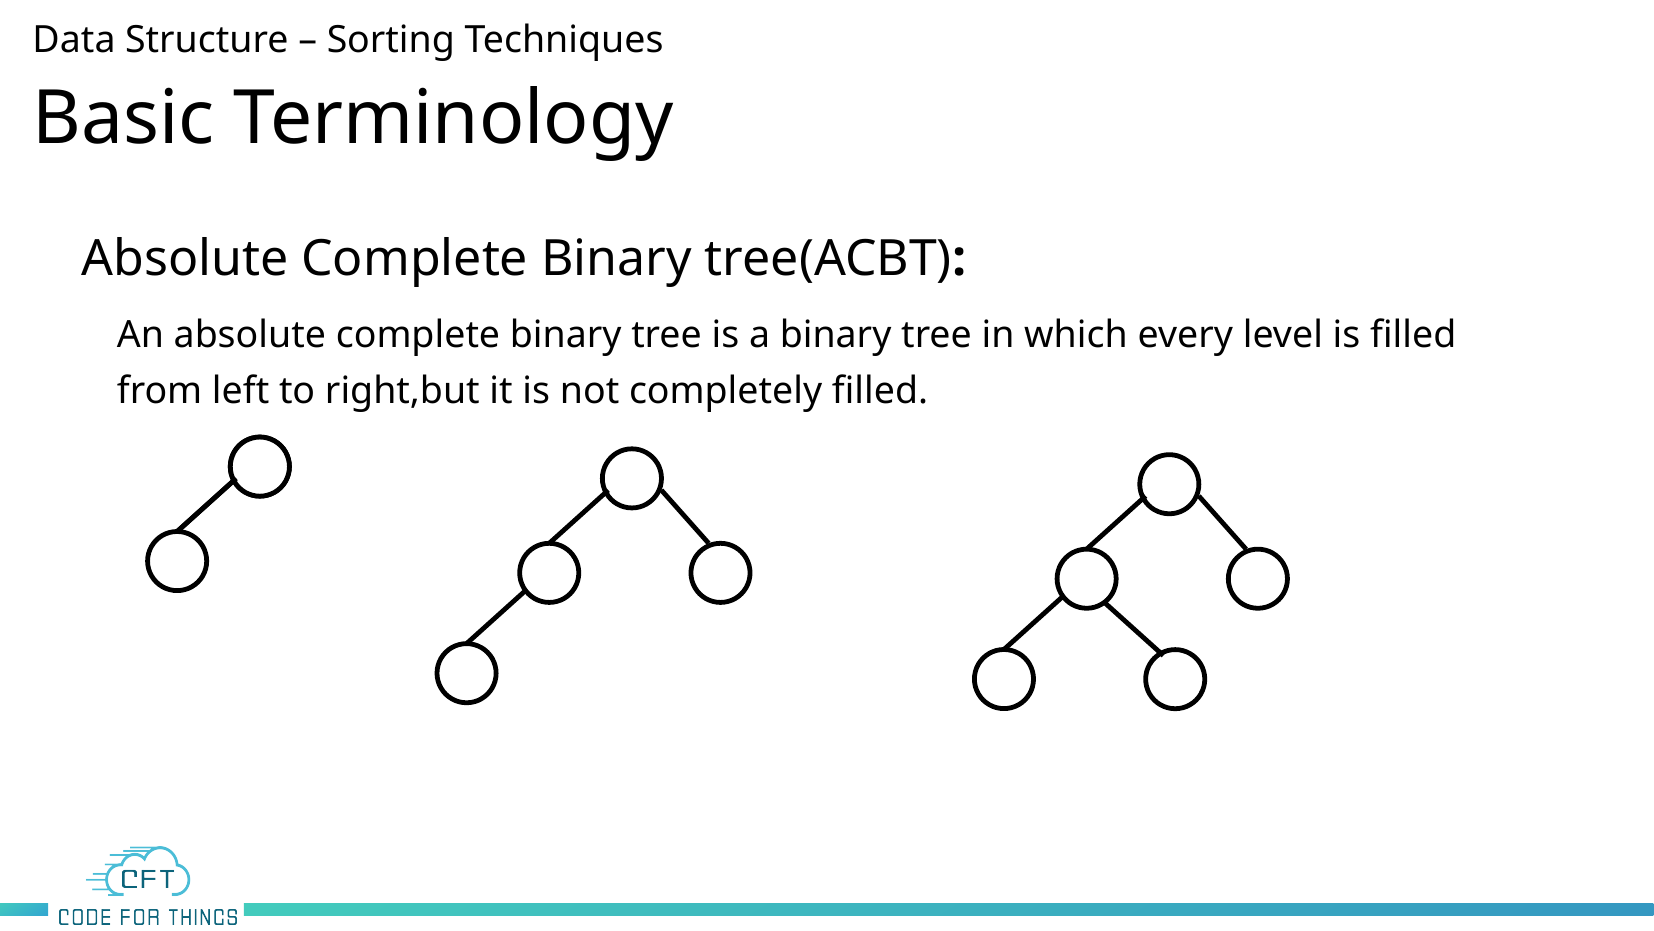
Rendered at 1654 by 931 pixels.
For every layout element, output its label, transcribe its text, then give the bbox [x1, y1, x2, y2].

picture [59, 846, 237, 925]
text_box [974, 649, 1034, 709]
title Data Structure – Sorting Techniques Basic Terminology [32, 12, 1184, 166]
text_box [602, 448, 662, 508]
text_box [1228, 549, 1288, 609]
text_box [230, 437, 290, 497]
text_box Absolute Complete Binary tree(ACBT): [47, 187, 1146, 290]
text_box [437, 643, 497, 703]
text_box [1139, 454, 1199, 514]
text_box [690, 543, 751, 603]
text_box [1057, 549, 1117, 609]
text_box [519, 543, 579, 603]
text_box An absolute complete binary tree is a binary tree in which every level is filled from left to right,but it is not completely filled. [82, 299, 1654, 408]
text_box [1145, 649, 1205, 709]
text_box [147, 531, 207, 591]
